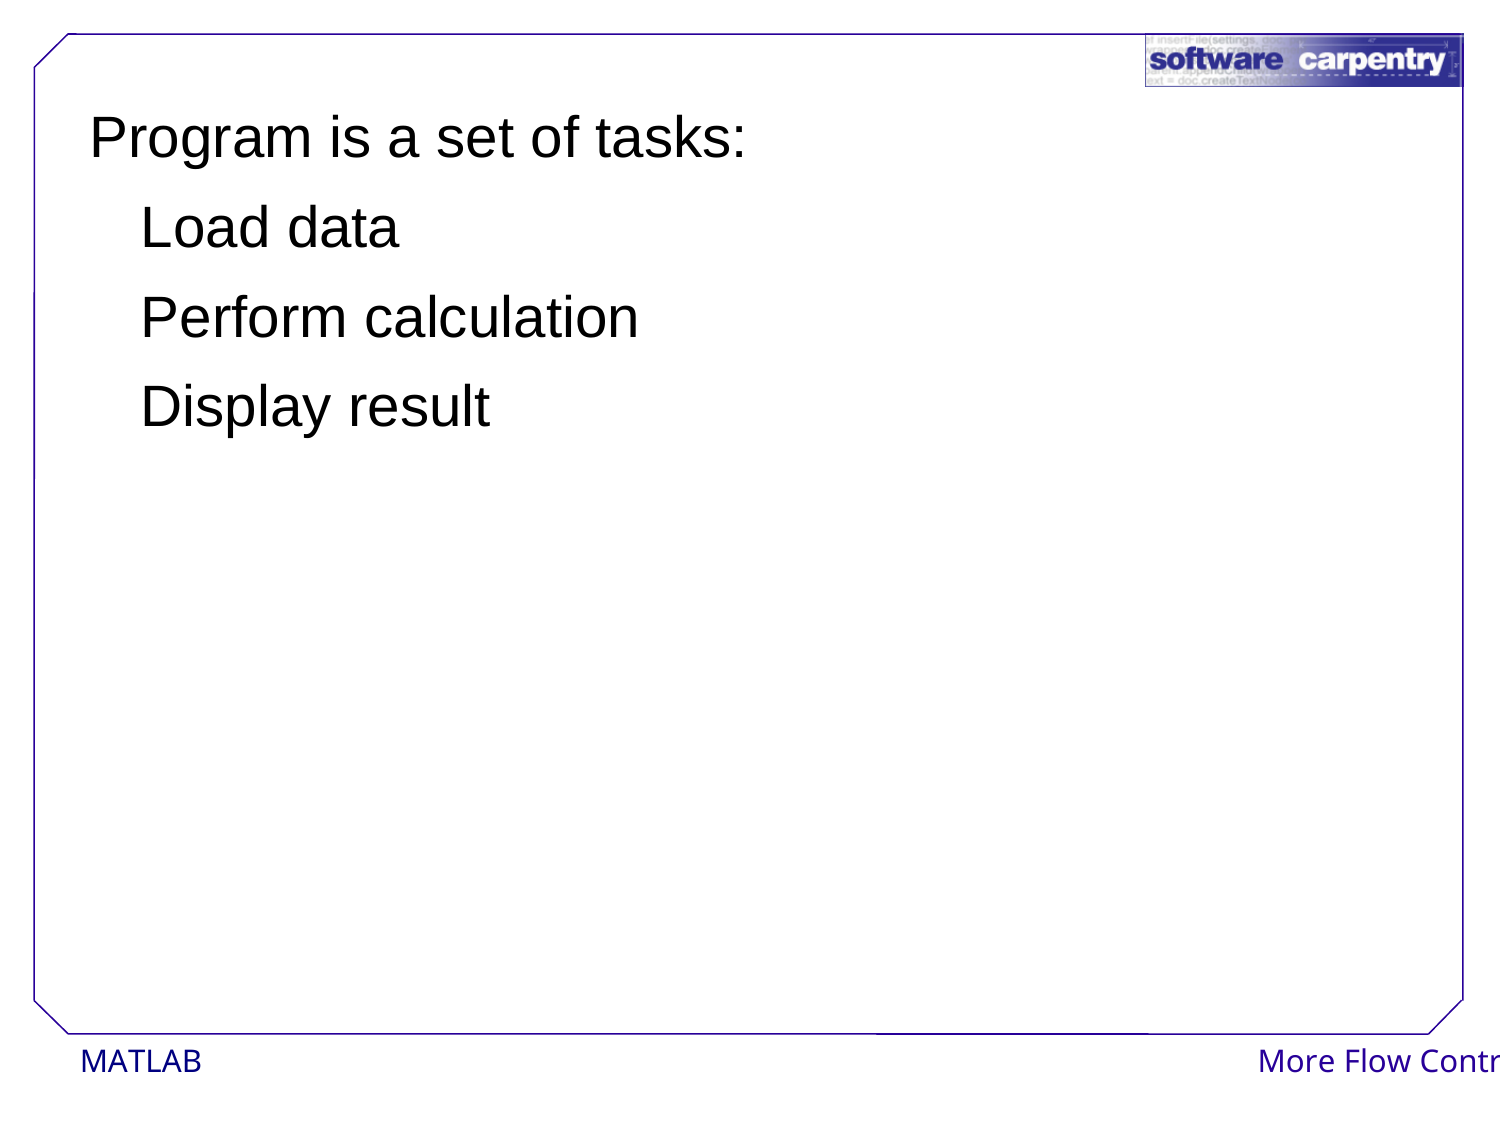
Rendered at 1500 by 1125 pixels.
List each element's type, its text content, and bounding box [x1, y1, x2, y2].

list Program is a set of tasks: Load data Perform calculation Display result [75, 99, 1426, 1013]
picture [1145, 33, 1464, 87]
